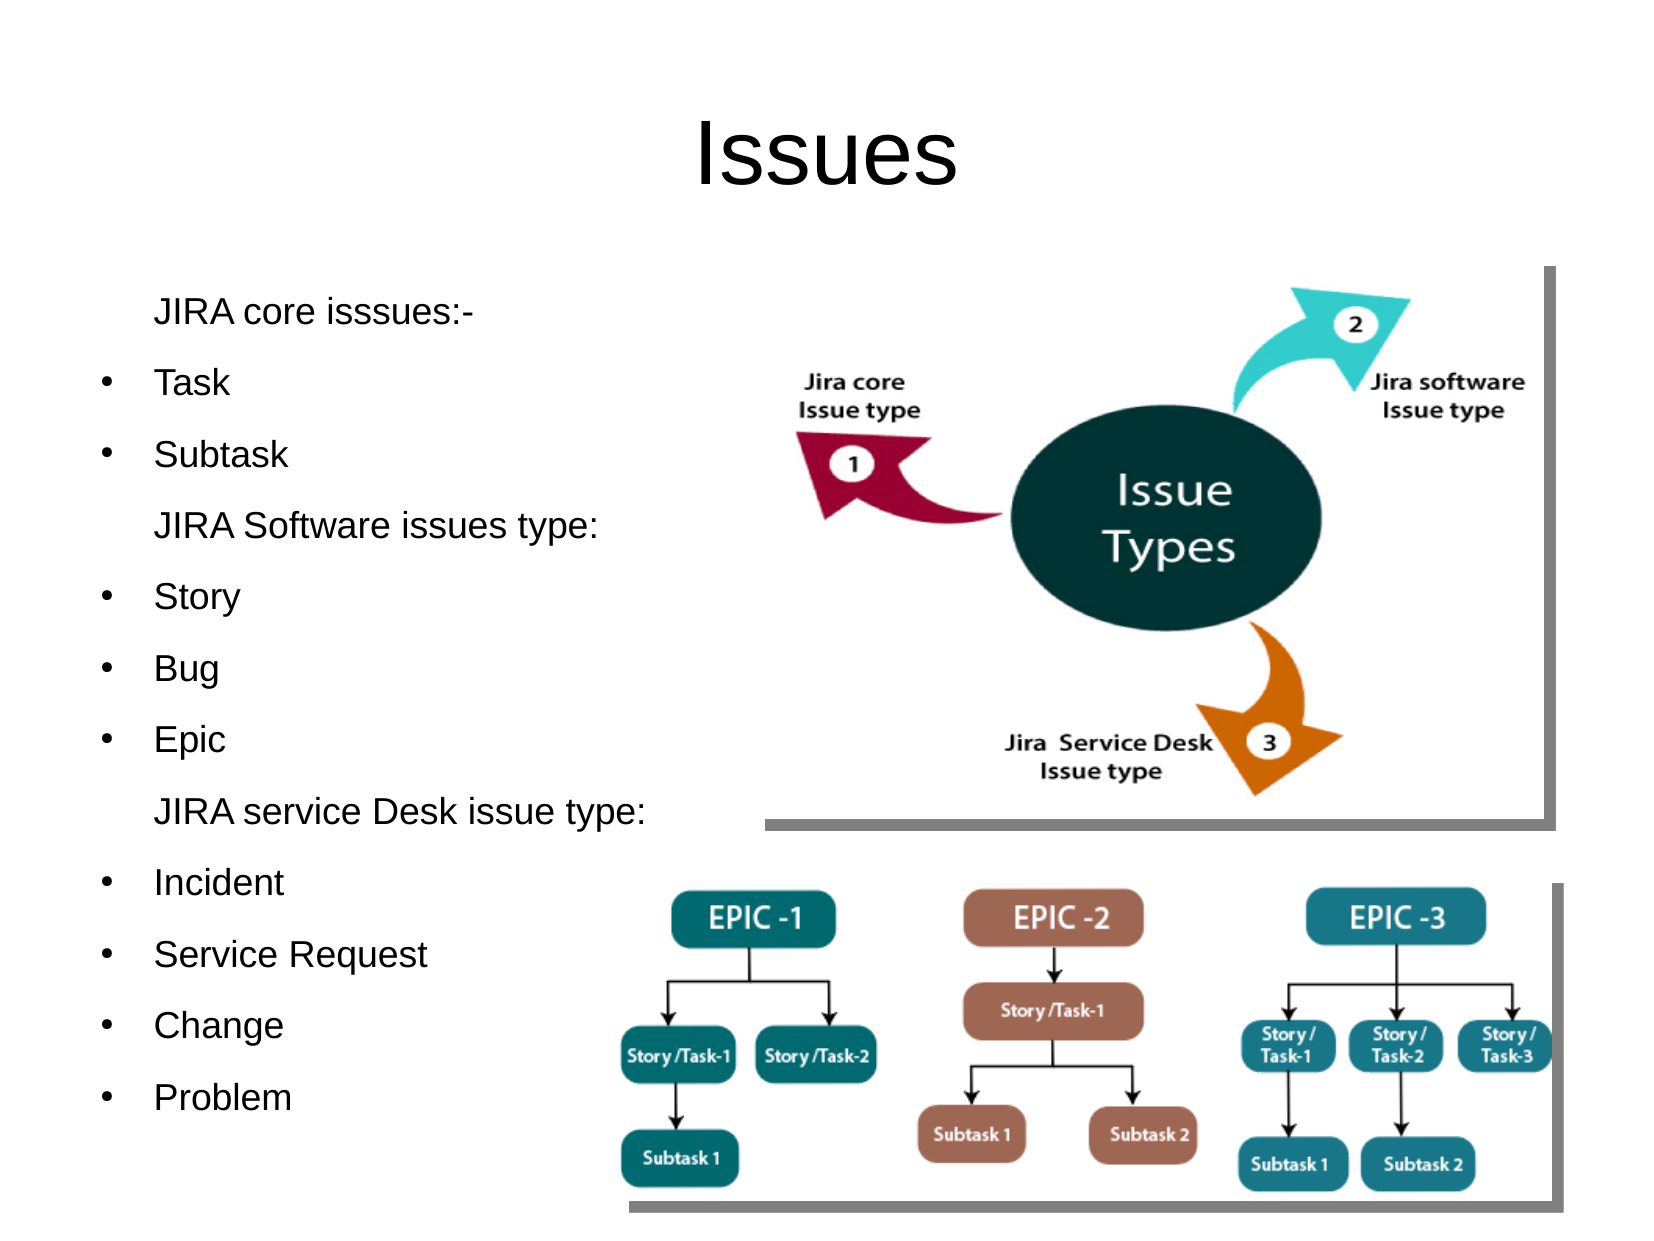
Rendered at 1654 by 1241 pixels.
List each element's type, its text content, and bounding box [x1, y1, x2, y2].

title Issues [82, 49, 1571, 257]
list JIRA core isssues:- Task Subtask JIRA Software issues type: Story Bug Epic JIRA service Desk issue type: Incident Service Request Change Problem [82, 290, 696, 1119]
picture [617, 871, 1552, 1201]
picture [753, 254, 1544, 819]
